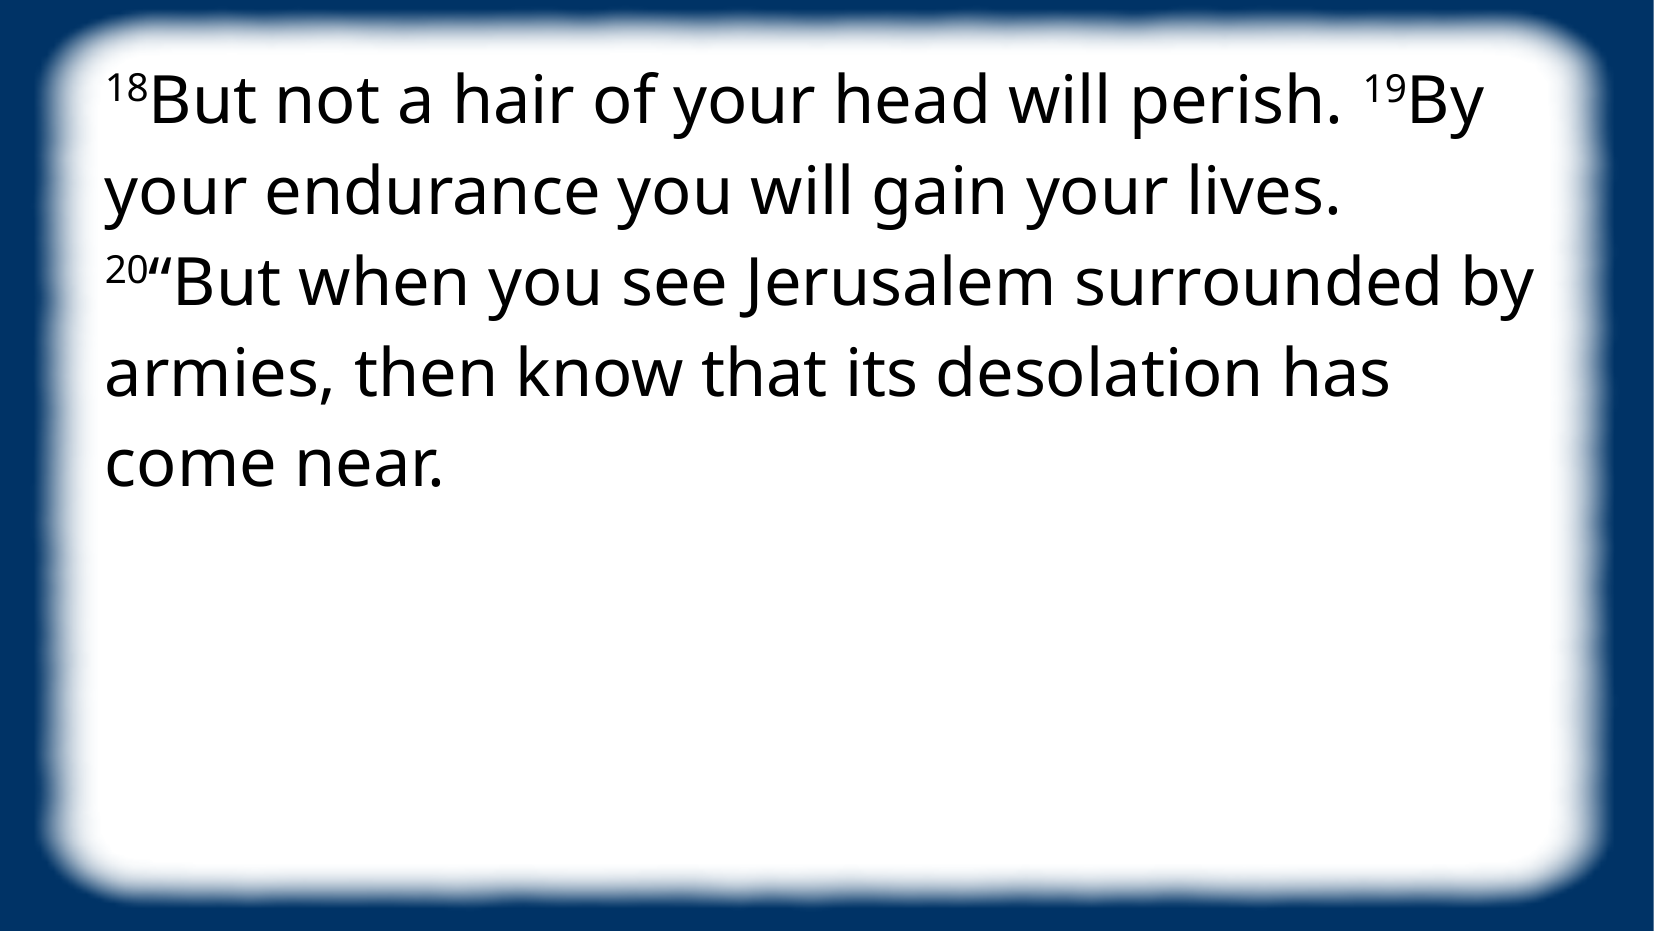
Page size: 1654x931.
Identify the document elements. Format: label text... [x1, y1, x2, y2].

picture [0, 0, 1654, 931]
text_box 18But not a hair of your head will perish. 19By your endurance you will gain your lives. 20“But when you see Jerusalem surrounded by armies, then know that its desolation has come near. [90, 45, 1561, 504]
